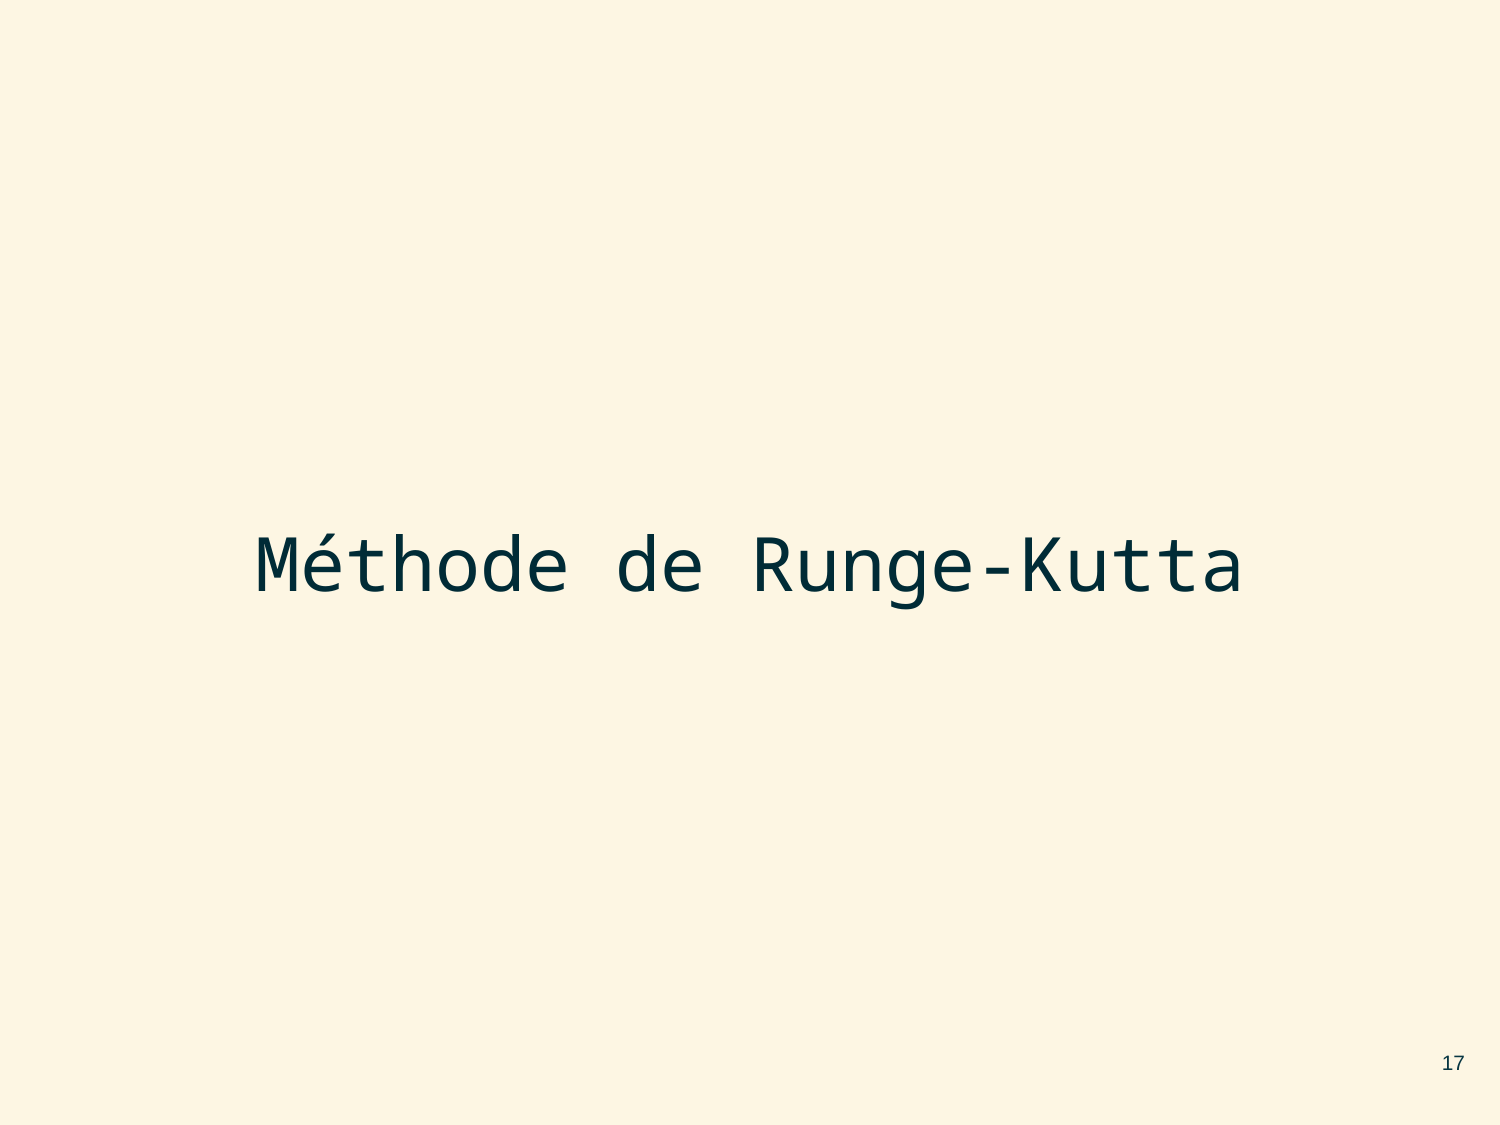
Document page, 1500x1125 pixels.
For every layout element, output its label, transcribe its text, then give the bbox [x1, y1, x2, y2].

slide_number <numéro> [1389, 1019, 1480, 1106]
title Méthode de Runge-Kutta [51, 470, 1449, 655]
